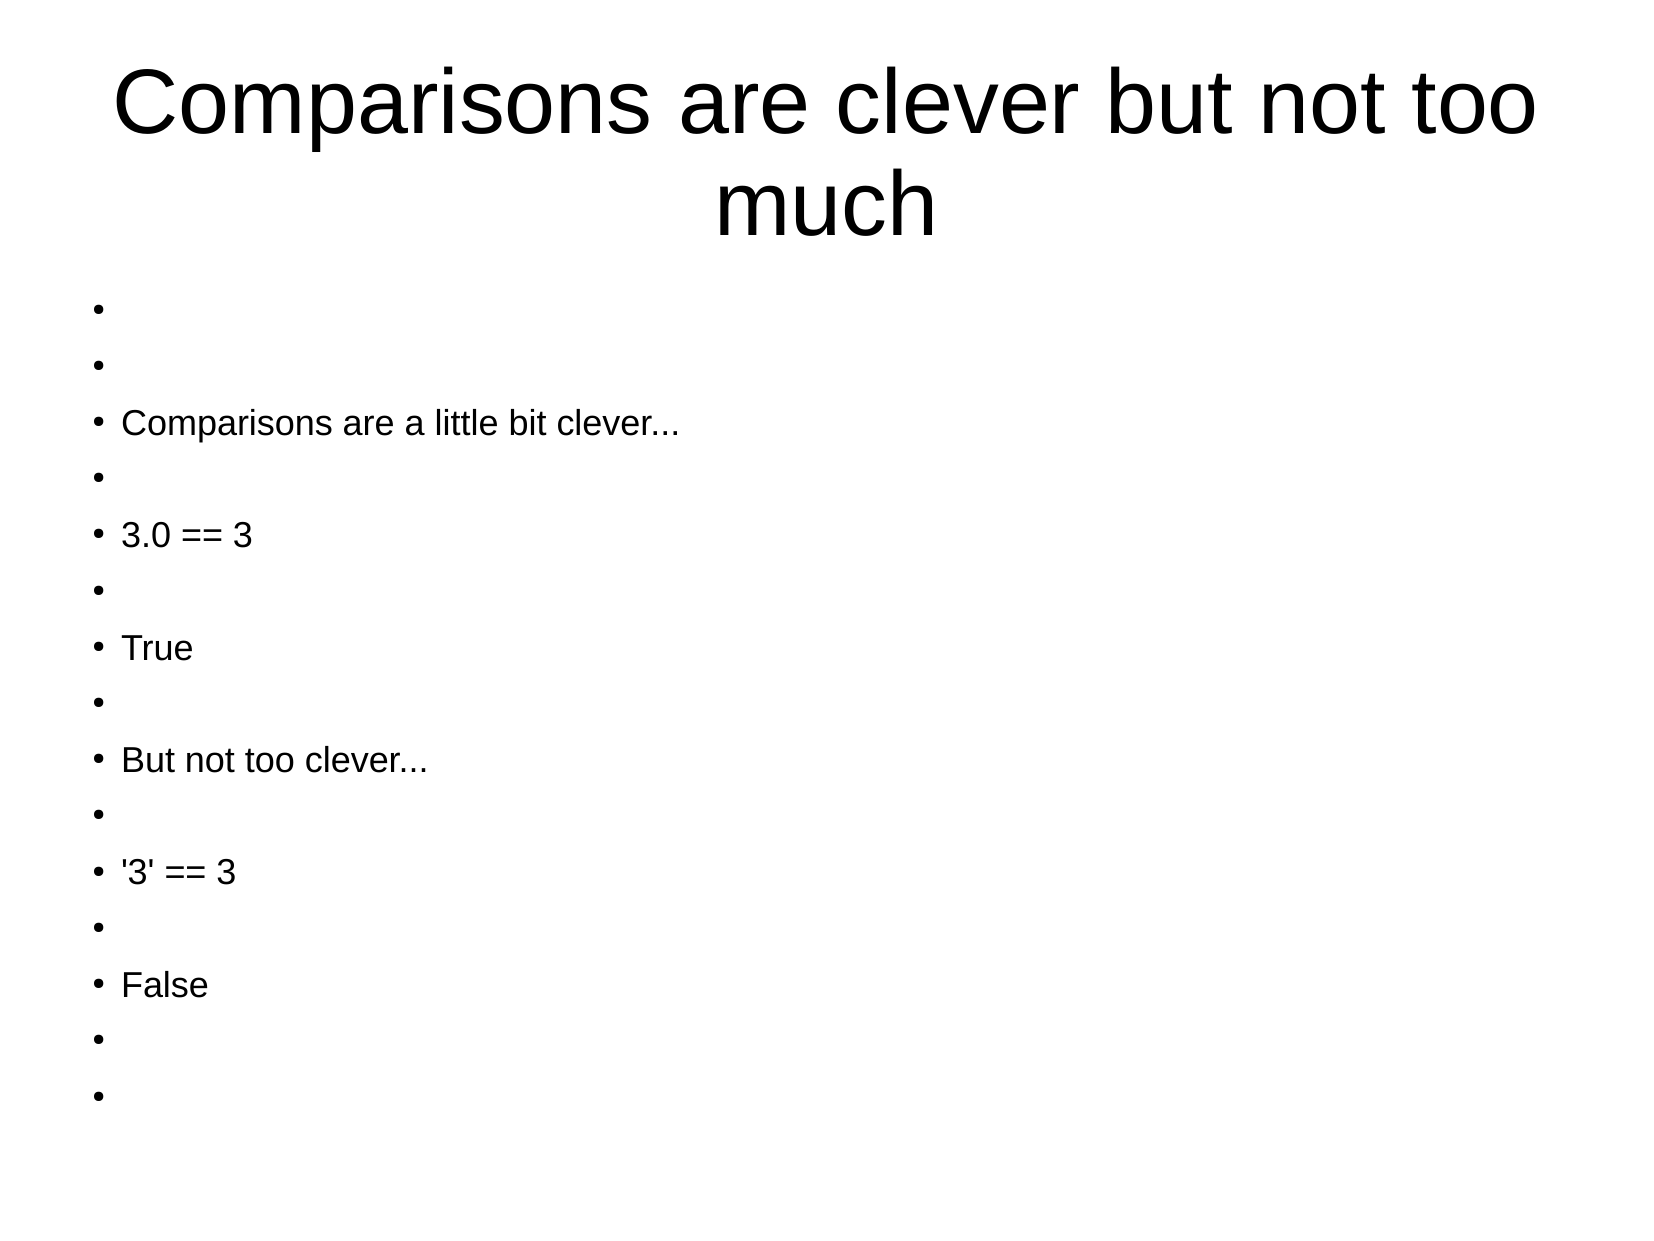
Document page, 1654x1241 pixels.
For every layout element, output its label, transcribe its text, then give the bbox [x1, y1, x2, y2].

title Comparisons are clever but not too much [82, 49, 1571, 257]
list Comparisons are a little bit clever... 3.0 == 3 True But not too clever... '3' == 3 False [82, 290, 1571, 1010]
